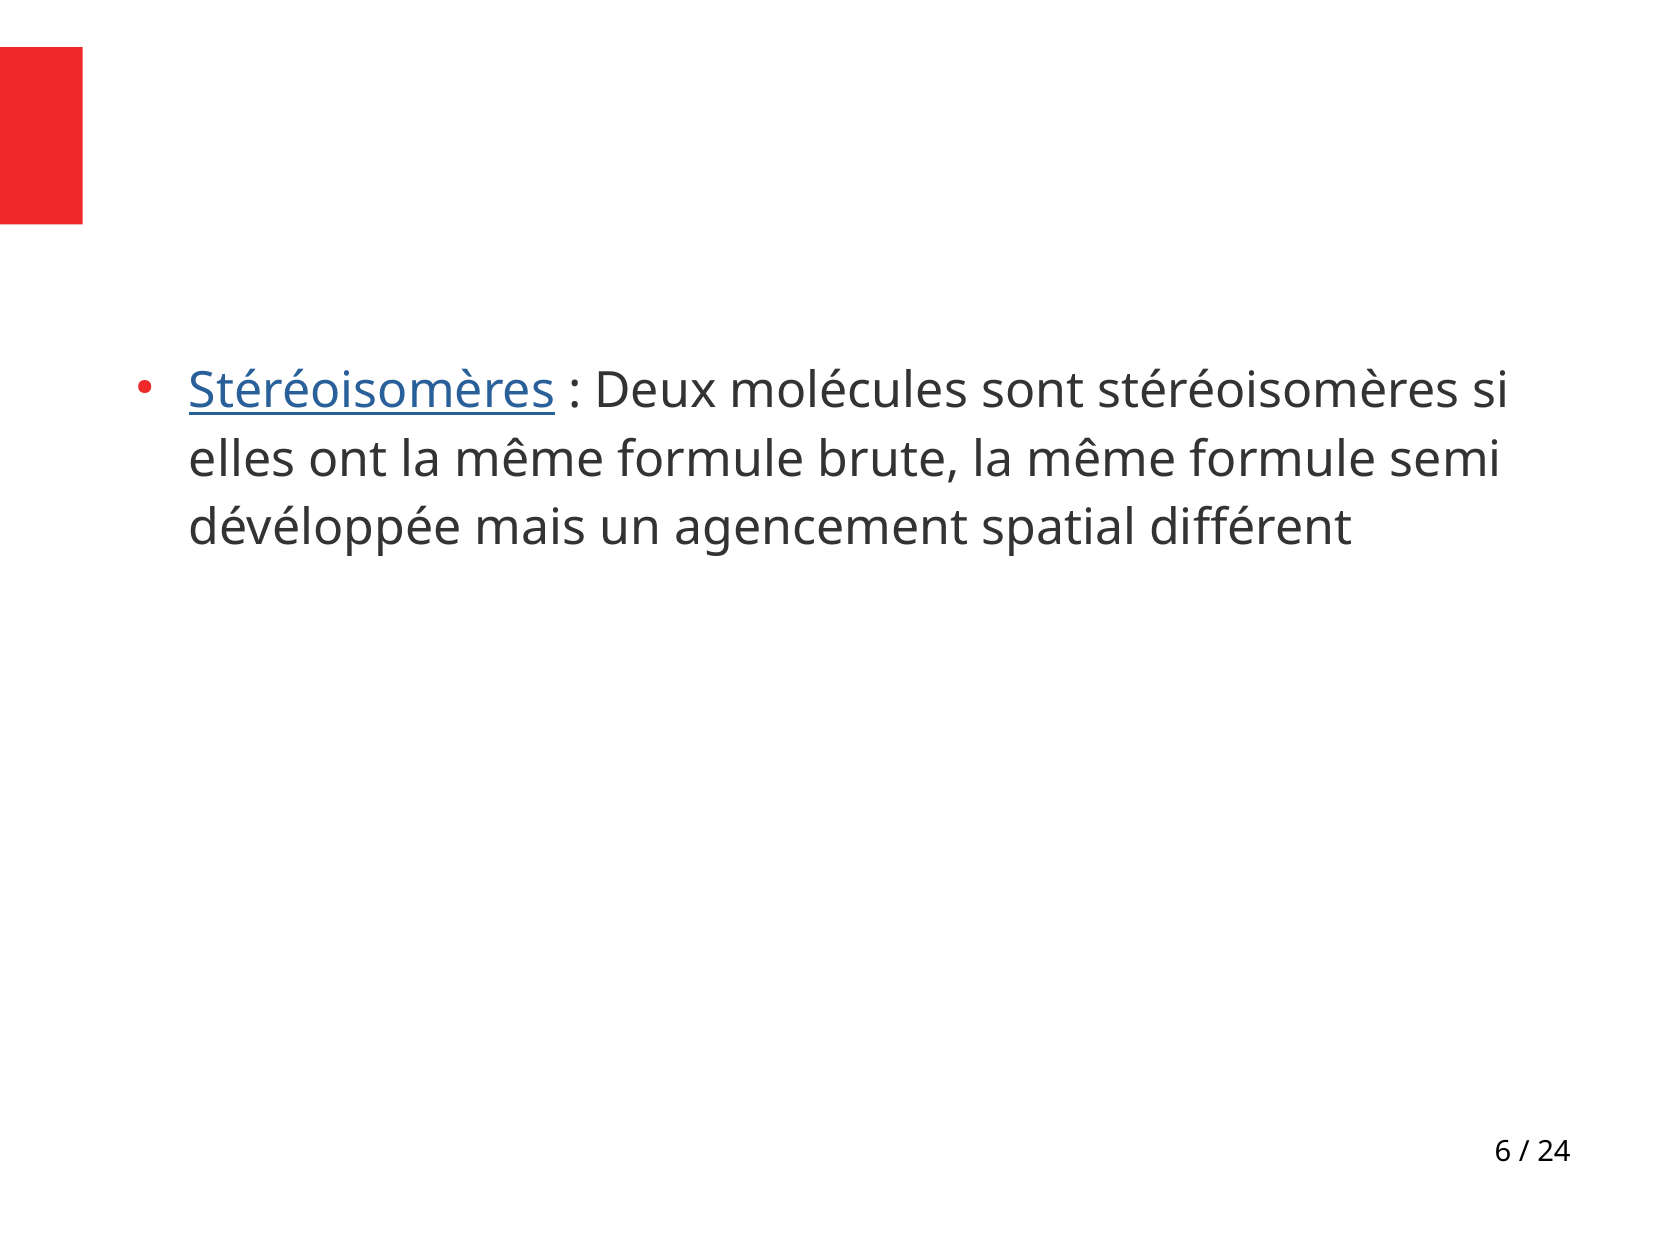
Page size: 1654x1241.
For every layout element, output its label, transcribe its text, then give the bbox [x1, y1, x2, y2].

list Stéréoisomères : Deux molécules sont stéréoisomères si elles ont la même formule brute, la même formule semi dévéloppée mais un agencement spatial différent [118, 354, 1536, 1074]
